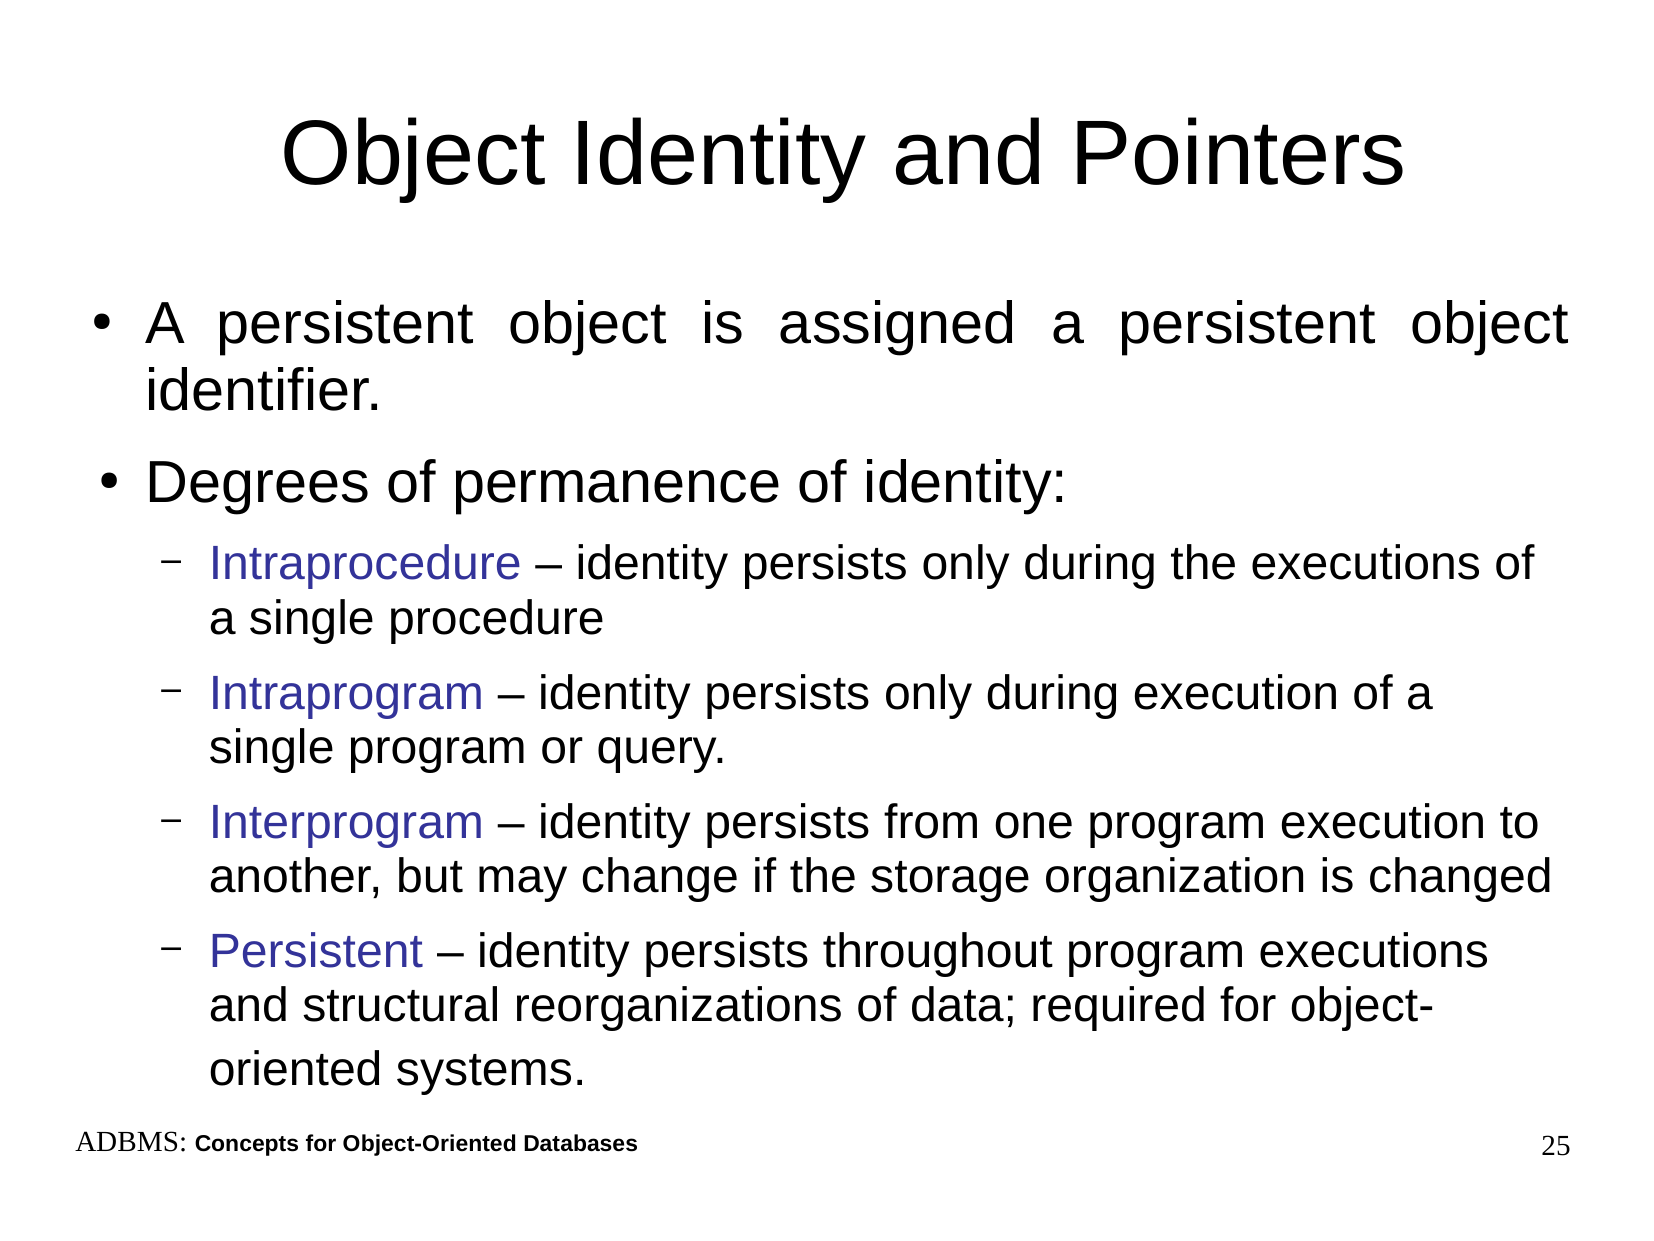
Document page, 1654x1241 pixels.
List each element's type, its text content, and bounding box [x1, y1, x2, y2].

title Object Identity and Pointers [82, 49, 1571, 257]
list A persistent object is assigned a persistent object identifier. Degrees of permanence of identity: Intraprocedure – identity persists only during the executions of a single procedure Intraprogram – identity persists only during execution of a single program or query. Interprogram – identity persists from one program execution to another, but may change if the storage organization is changed Persistent – identity persists throughout program executions and structural reorganizations of data; required for object-oriented systems. [82, 290, 1571, 1111]
